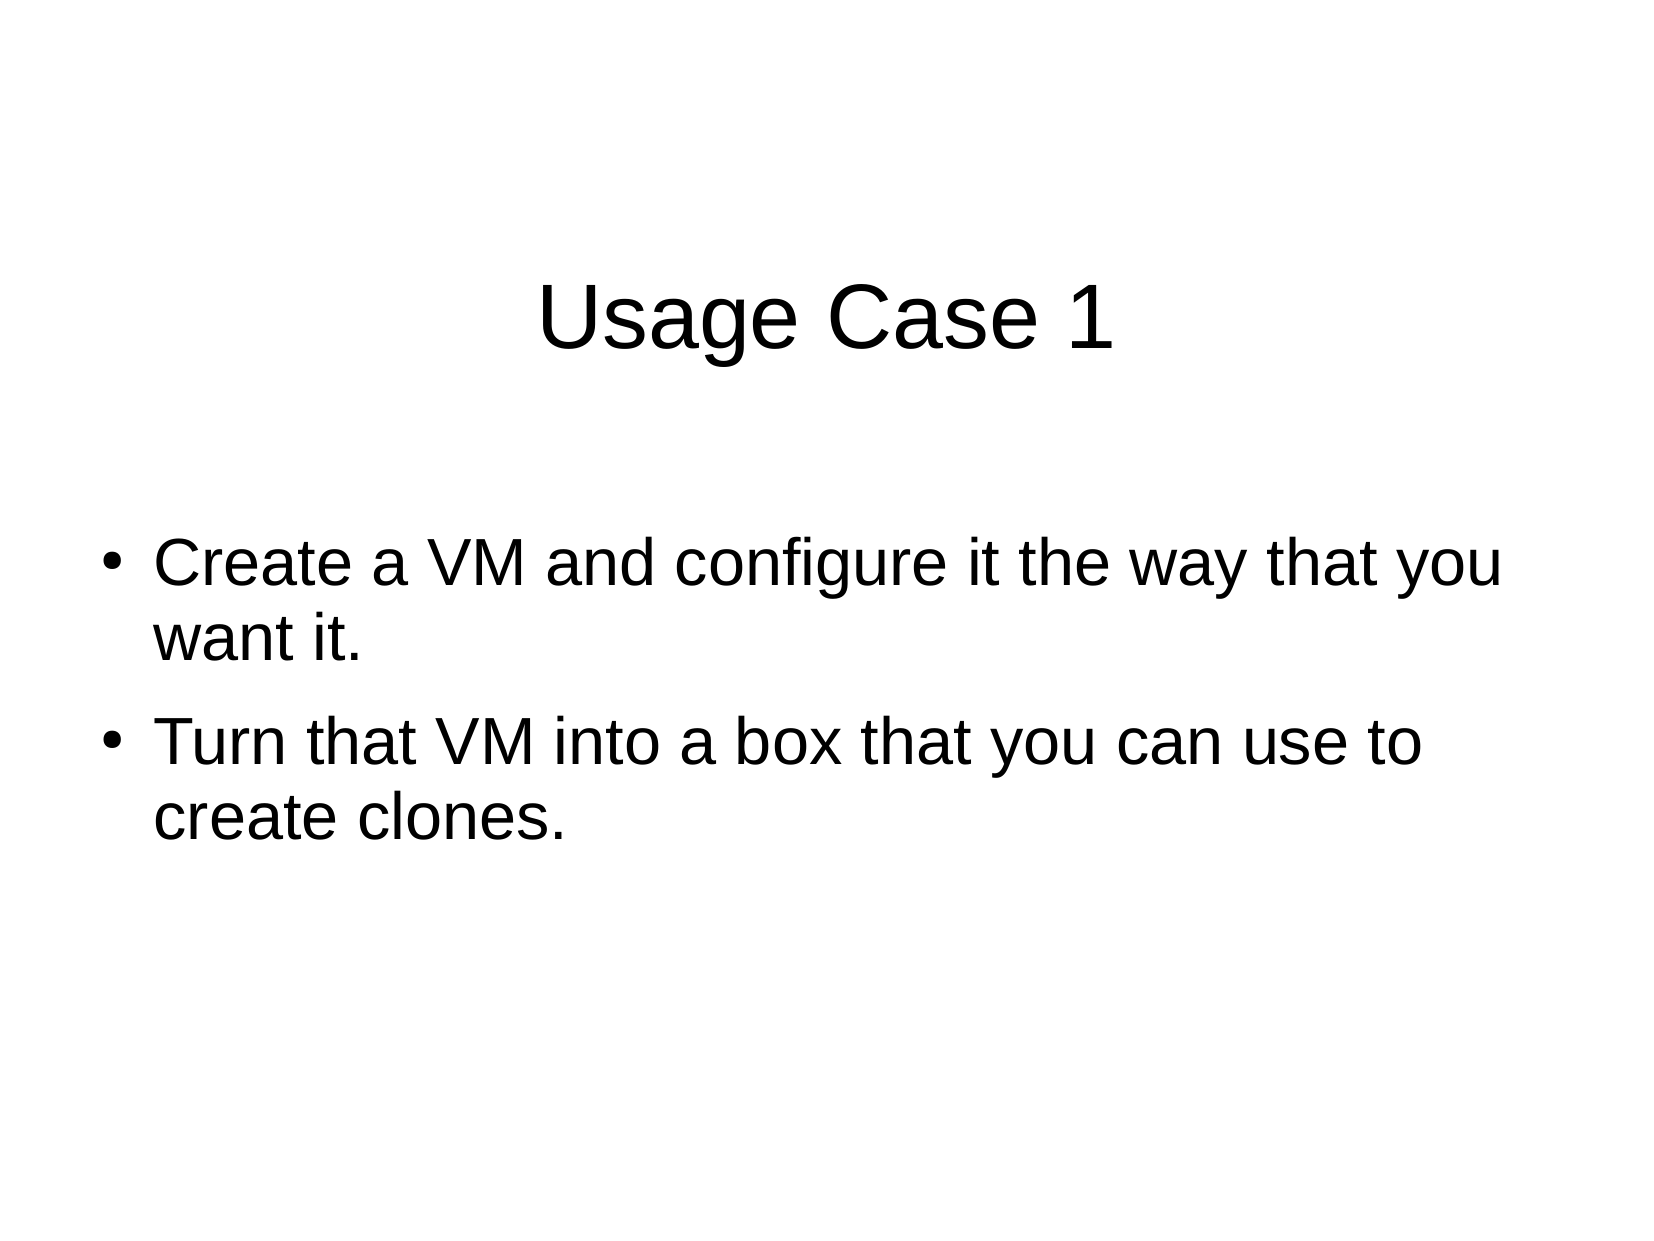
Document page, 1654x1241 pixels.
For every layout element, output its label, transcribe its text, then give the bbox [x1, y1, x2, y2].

list Create a VM and configure it the way that you want it. Turn that VM into a box that you can use to create clones. [82, 525, 1571, 1010]
title Usage Case 1 [82, 212, 1571, 421]
